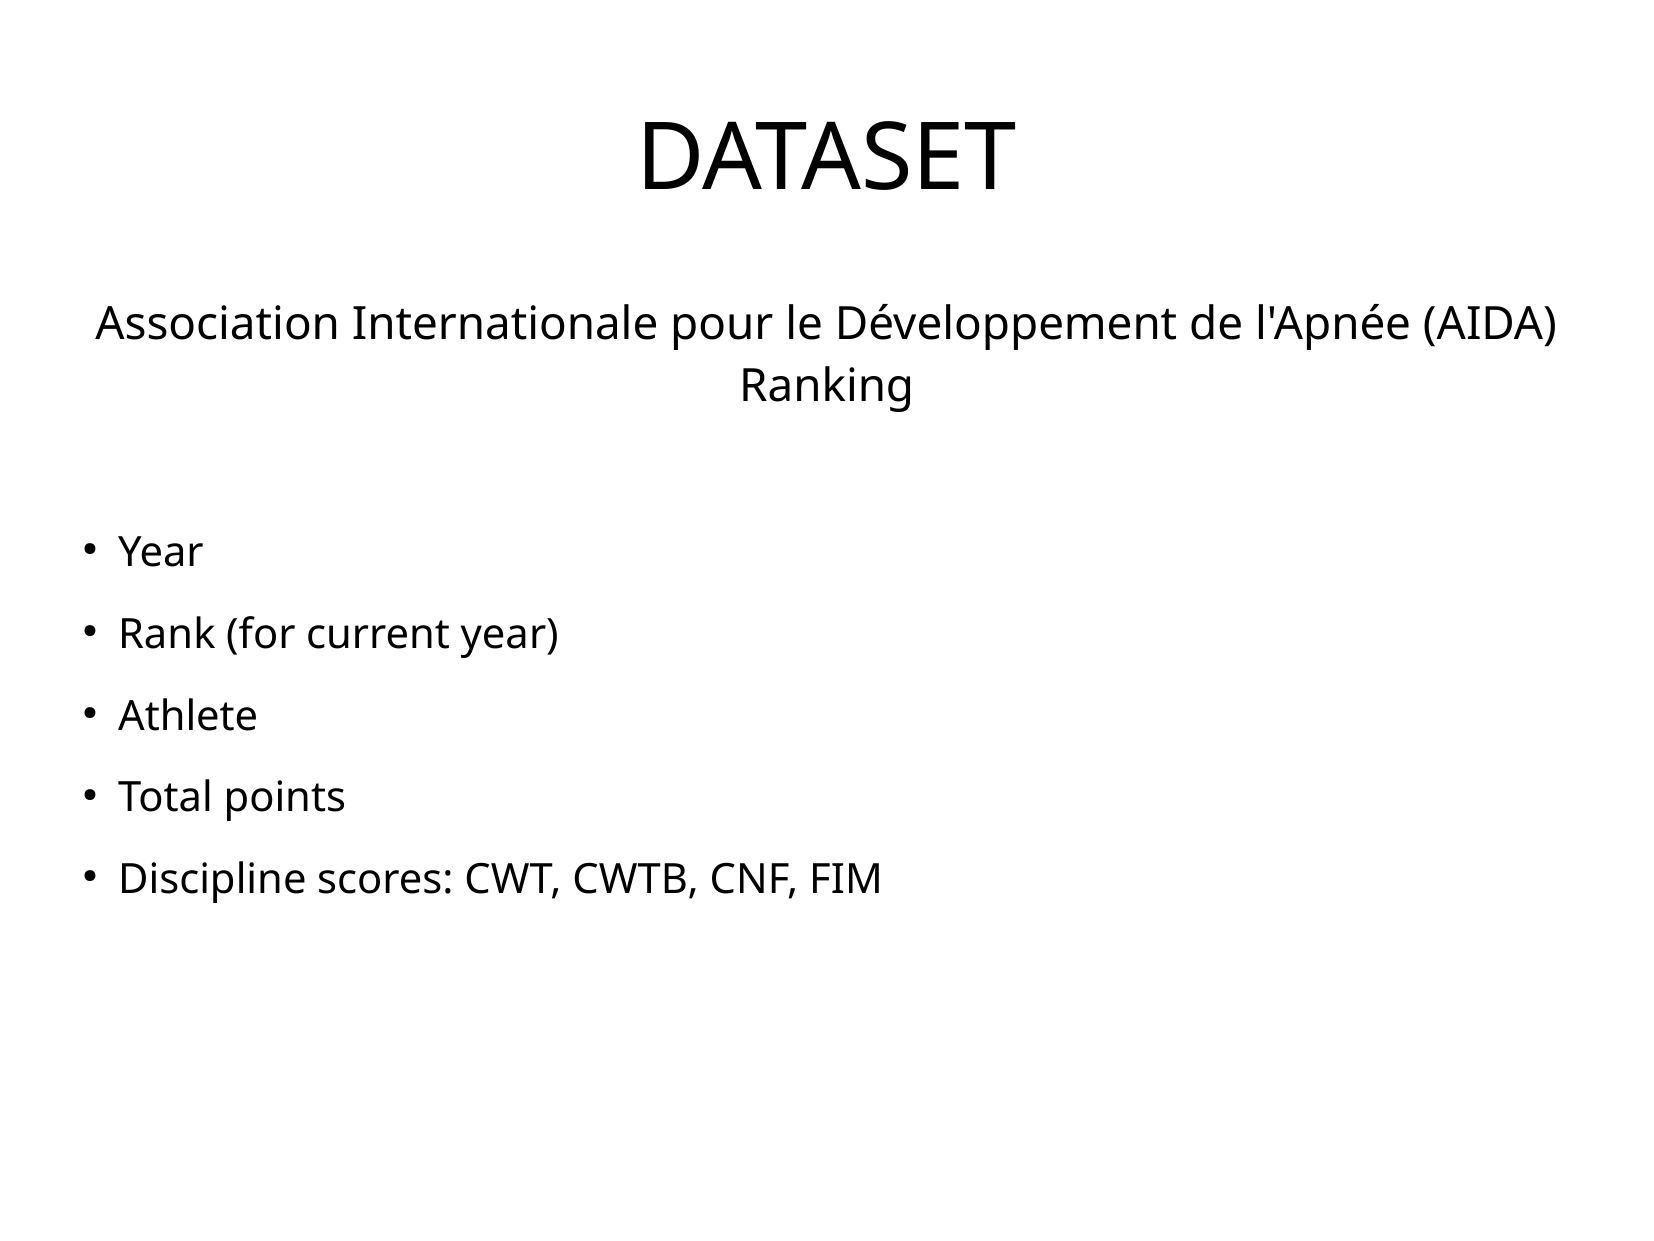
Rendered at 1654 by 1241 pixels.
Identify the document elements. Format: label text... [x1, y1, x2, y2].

title DATASET [82, 49, 1571, 257]
subtitle Association Internationale pour le Développement de l'Apnée (AIDA) Ranking Year Rank (for current year) Athlete Total points Discipline scores: CWT, CWTB, CNF, FIM [82, 290, 1571, 1079]
